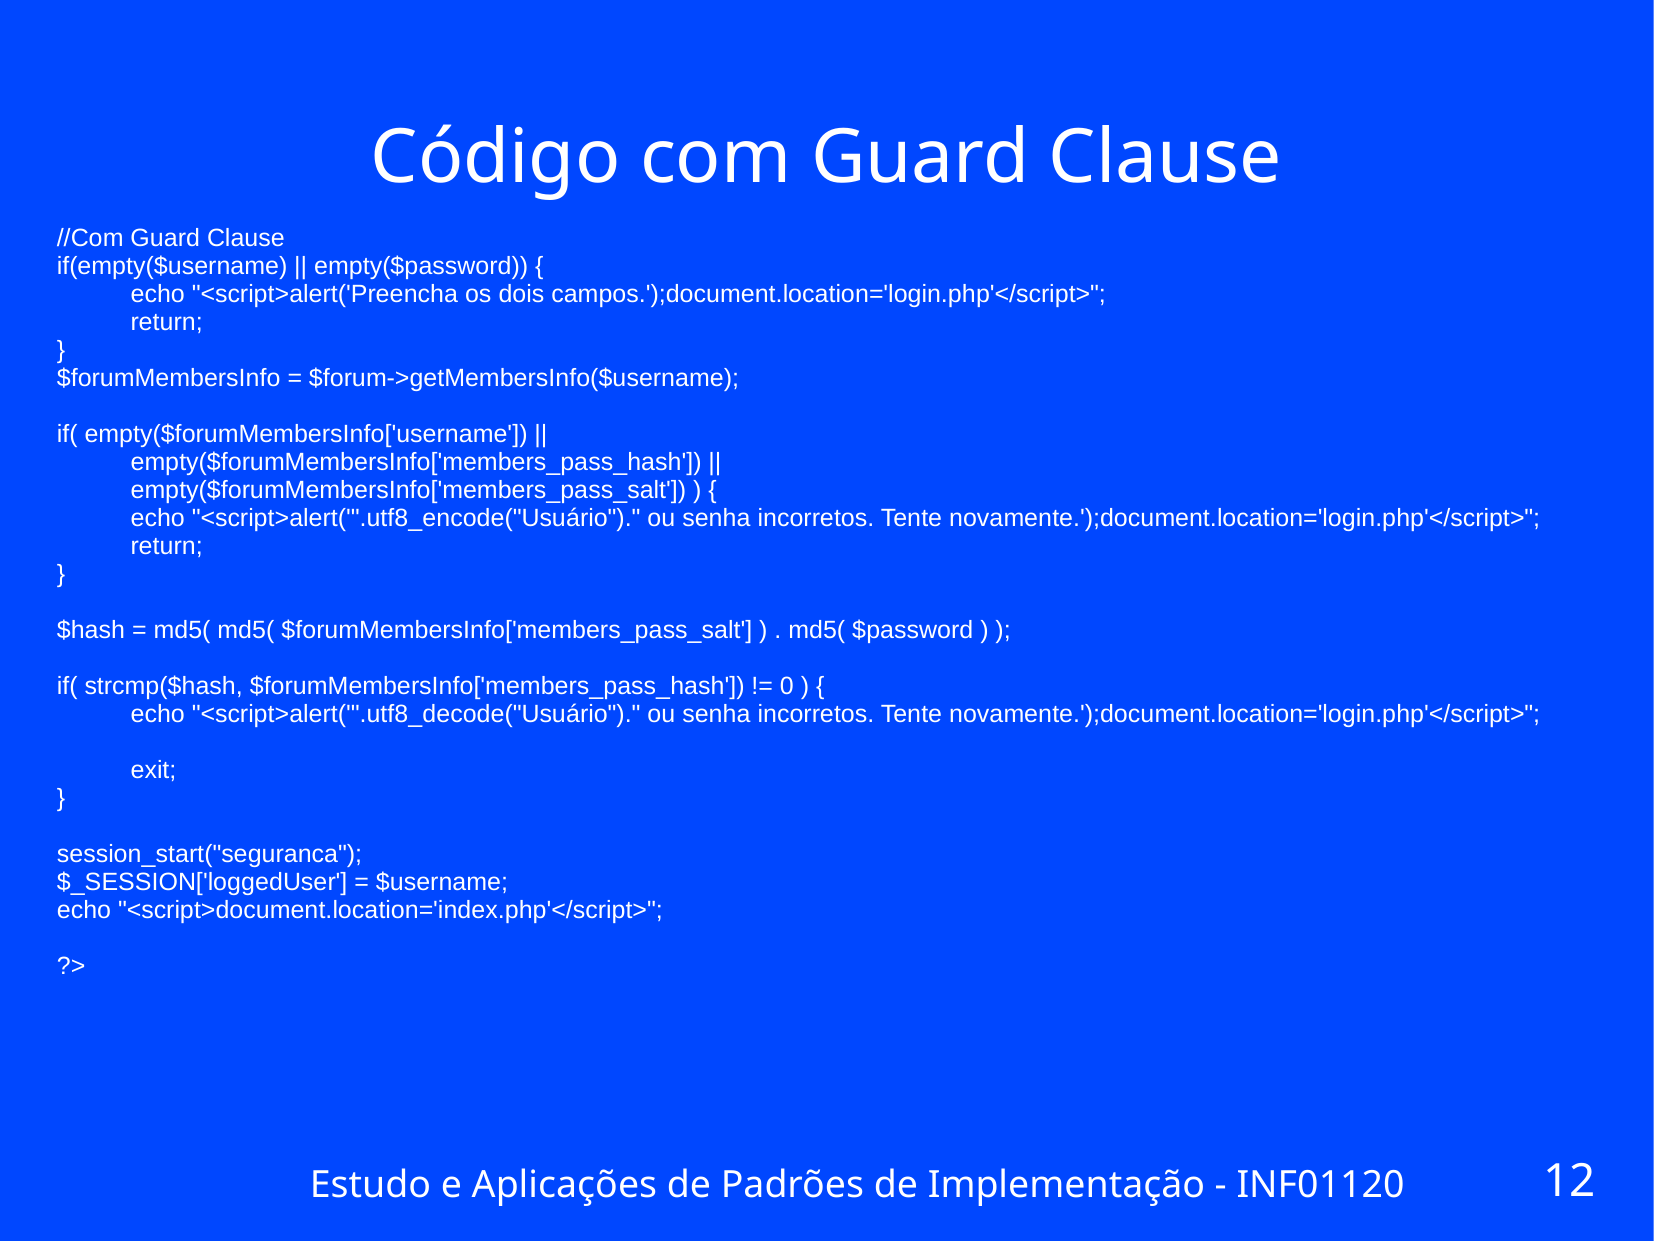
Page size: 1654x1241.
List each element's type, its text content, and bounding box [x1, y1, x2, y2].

text_box //Com Guard Clause if(empty($username) || empty($password)) { echo "<script>alert('Preencha os dois campos.');document.location='login.php'</script>"; return; } $forumMembersInfo = $forum->getMembersInfo($username); if( empty($forumMembersInfo['username']) || empty($forumMembersInfo['members_pass_hash']) || empty($forumMembersInfo['members_pass_salt']) ) { echo "<script>alert('".utf8_encode("Usuário")." ou senha incorretos. Tente novamente.');document.location='login.php'</script>"; return; } $hash = md5( md5( $forumMembersInfo['members_pass_salt'] ) . md5( $password ) ); if( strcmp($hash, $forumMembersInfo['members_pass_hash']) != 0 ) { echo "<script>alert('".utf8_decode("Usuário")." ou senha incorretos. Tente novamente.');document.location='login.php'</script>"; exit; } session_start("seguranca"); $_SESSION['loggedUser'] = $username; echo "<script>document.location='index.php'</script>"; ?> [42, 216, 1654, 1063]
title Código com Guard Clause [82, 49, 1571, 216]
